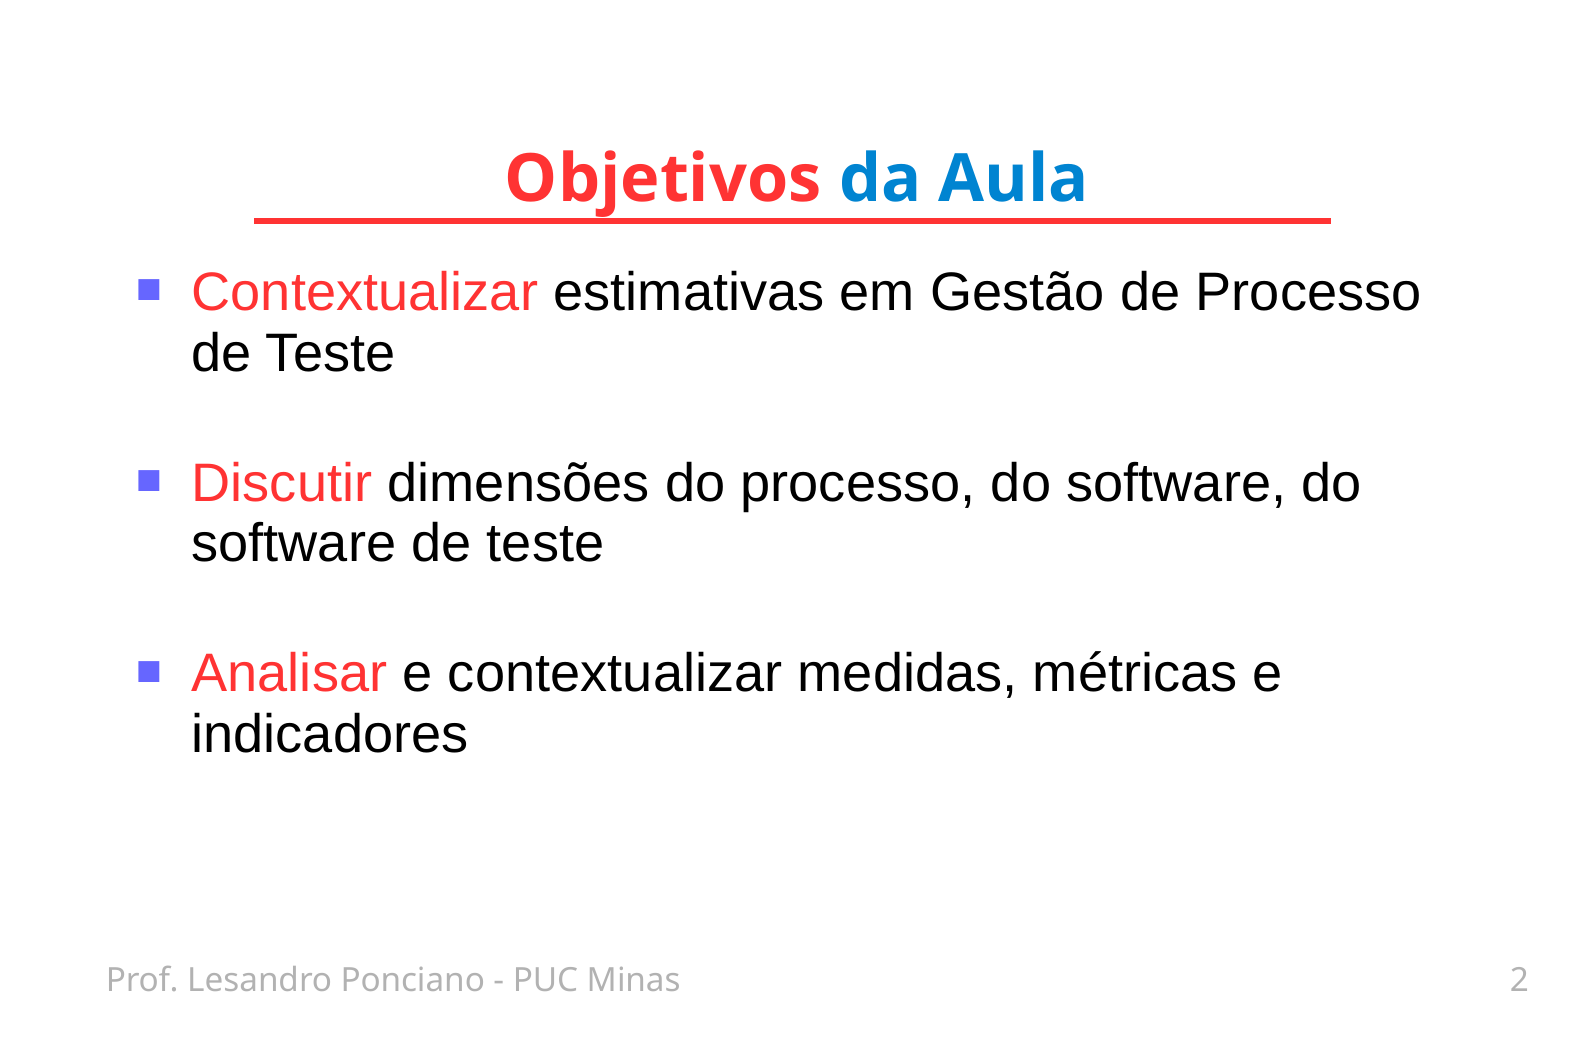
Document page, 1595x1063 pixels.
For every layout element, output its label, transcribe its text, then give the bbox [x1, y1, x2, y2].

title Objetivos da Aula [132, 96, 1462, 255]
list Contextualizar estimativas em Gestão de Processo de Teste Discutir dimensões do processo, do software, do software de teste Analisar e contextualizar medidas, métricas e indicadores [120, 261, 1494, 937]
